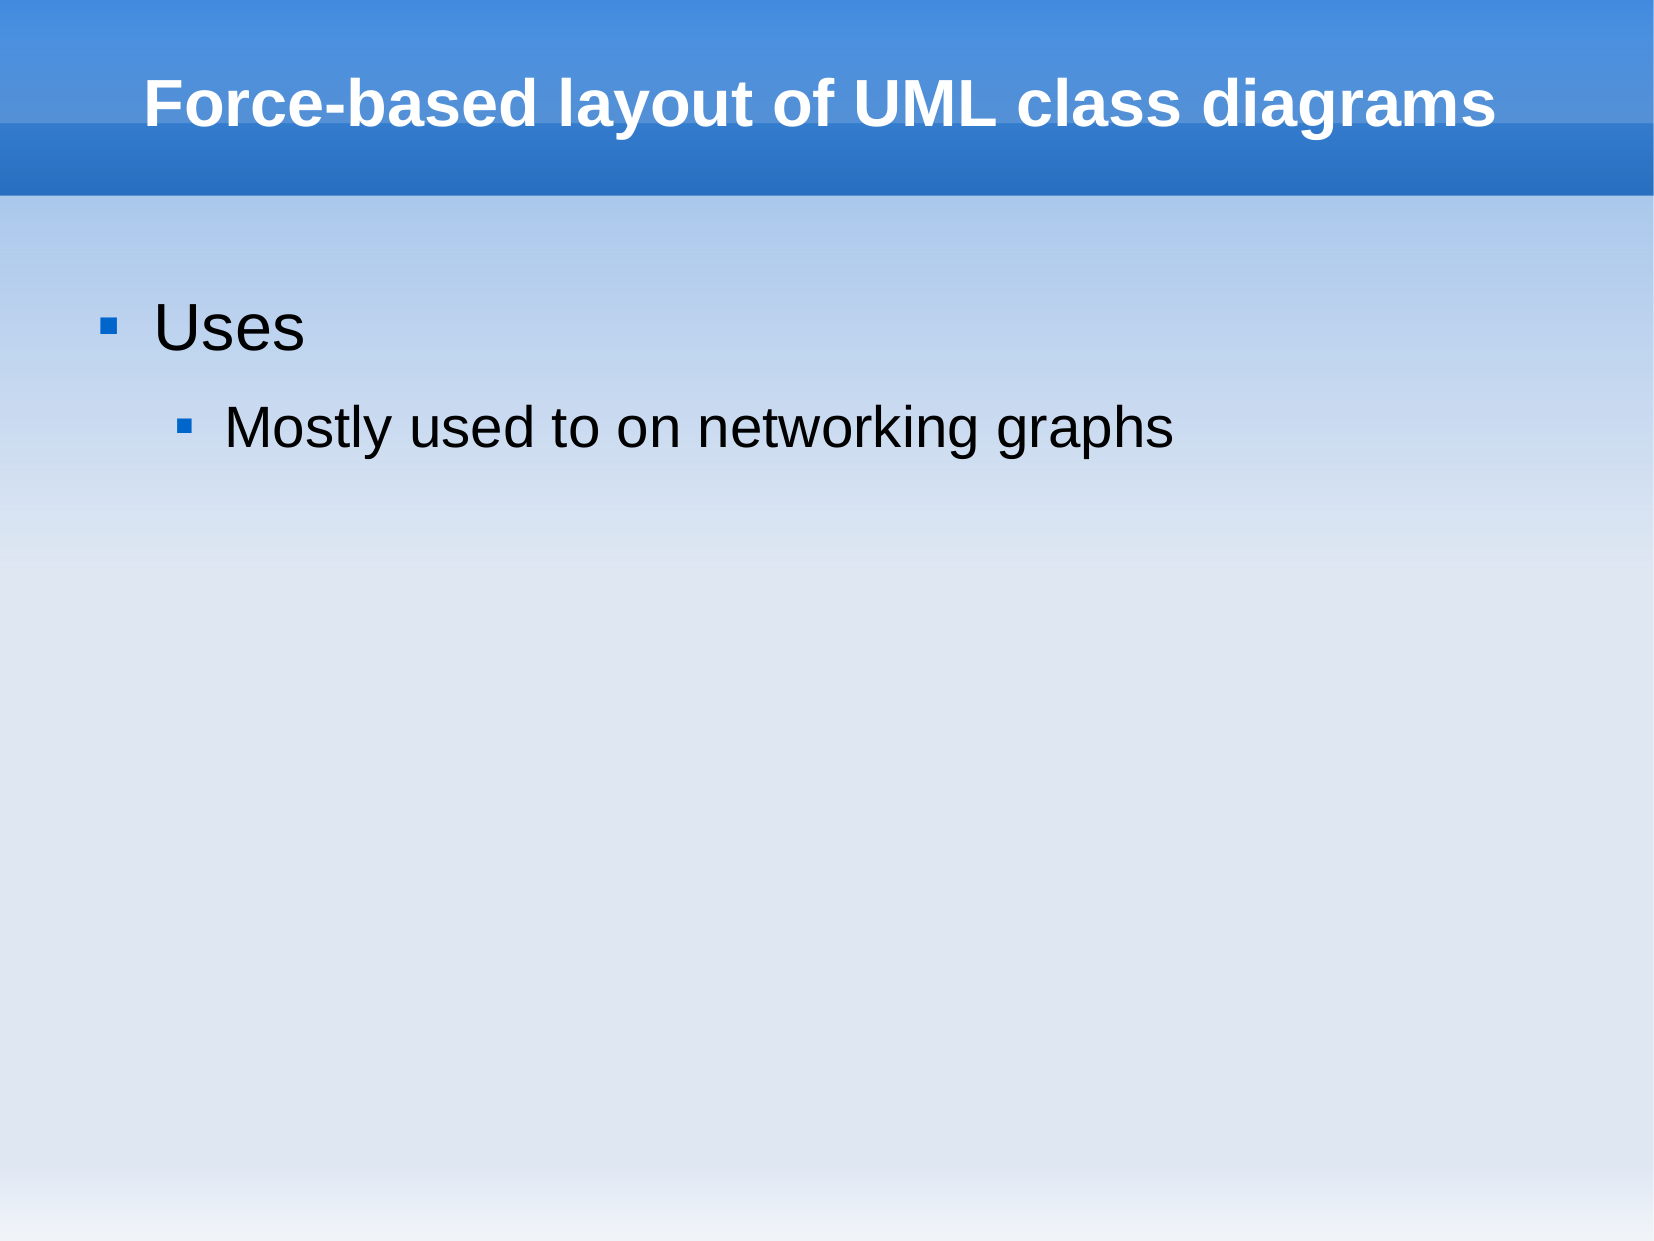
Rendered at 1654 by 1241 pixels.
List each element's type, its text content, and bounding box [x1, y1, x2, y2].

list Uses Mostly used to on networking graphs [82, 290, 1571, 1094]
picture [0, 0, 1654, 1241]
title Force-based layout of UML class diagrams [76, 7, 1565, 200]
